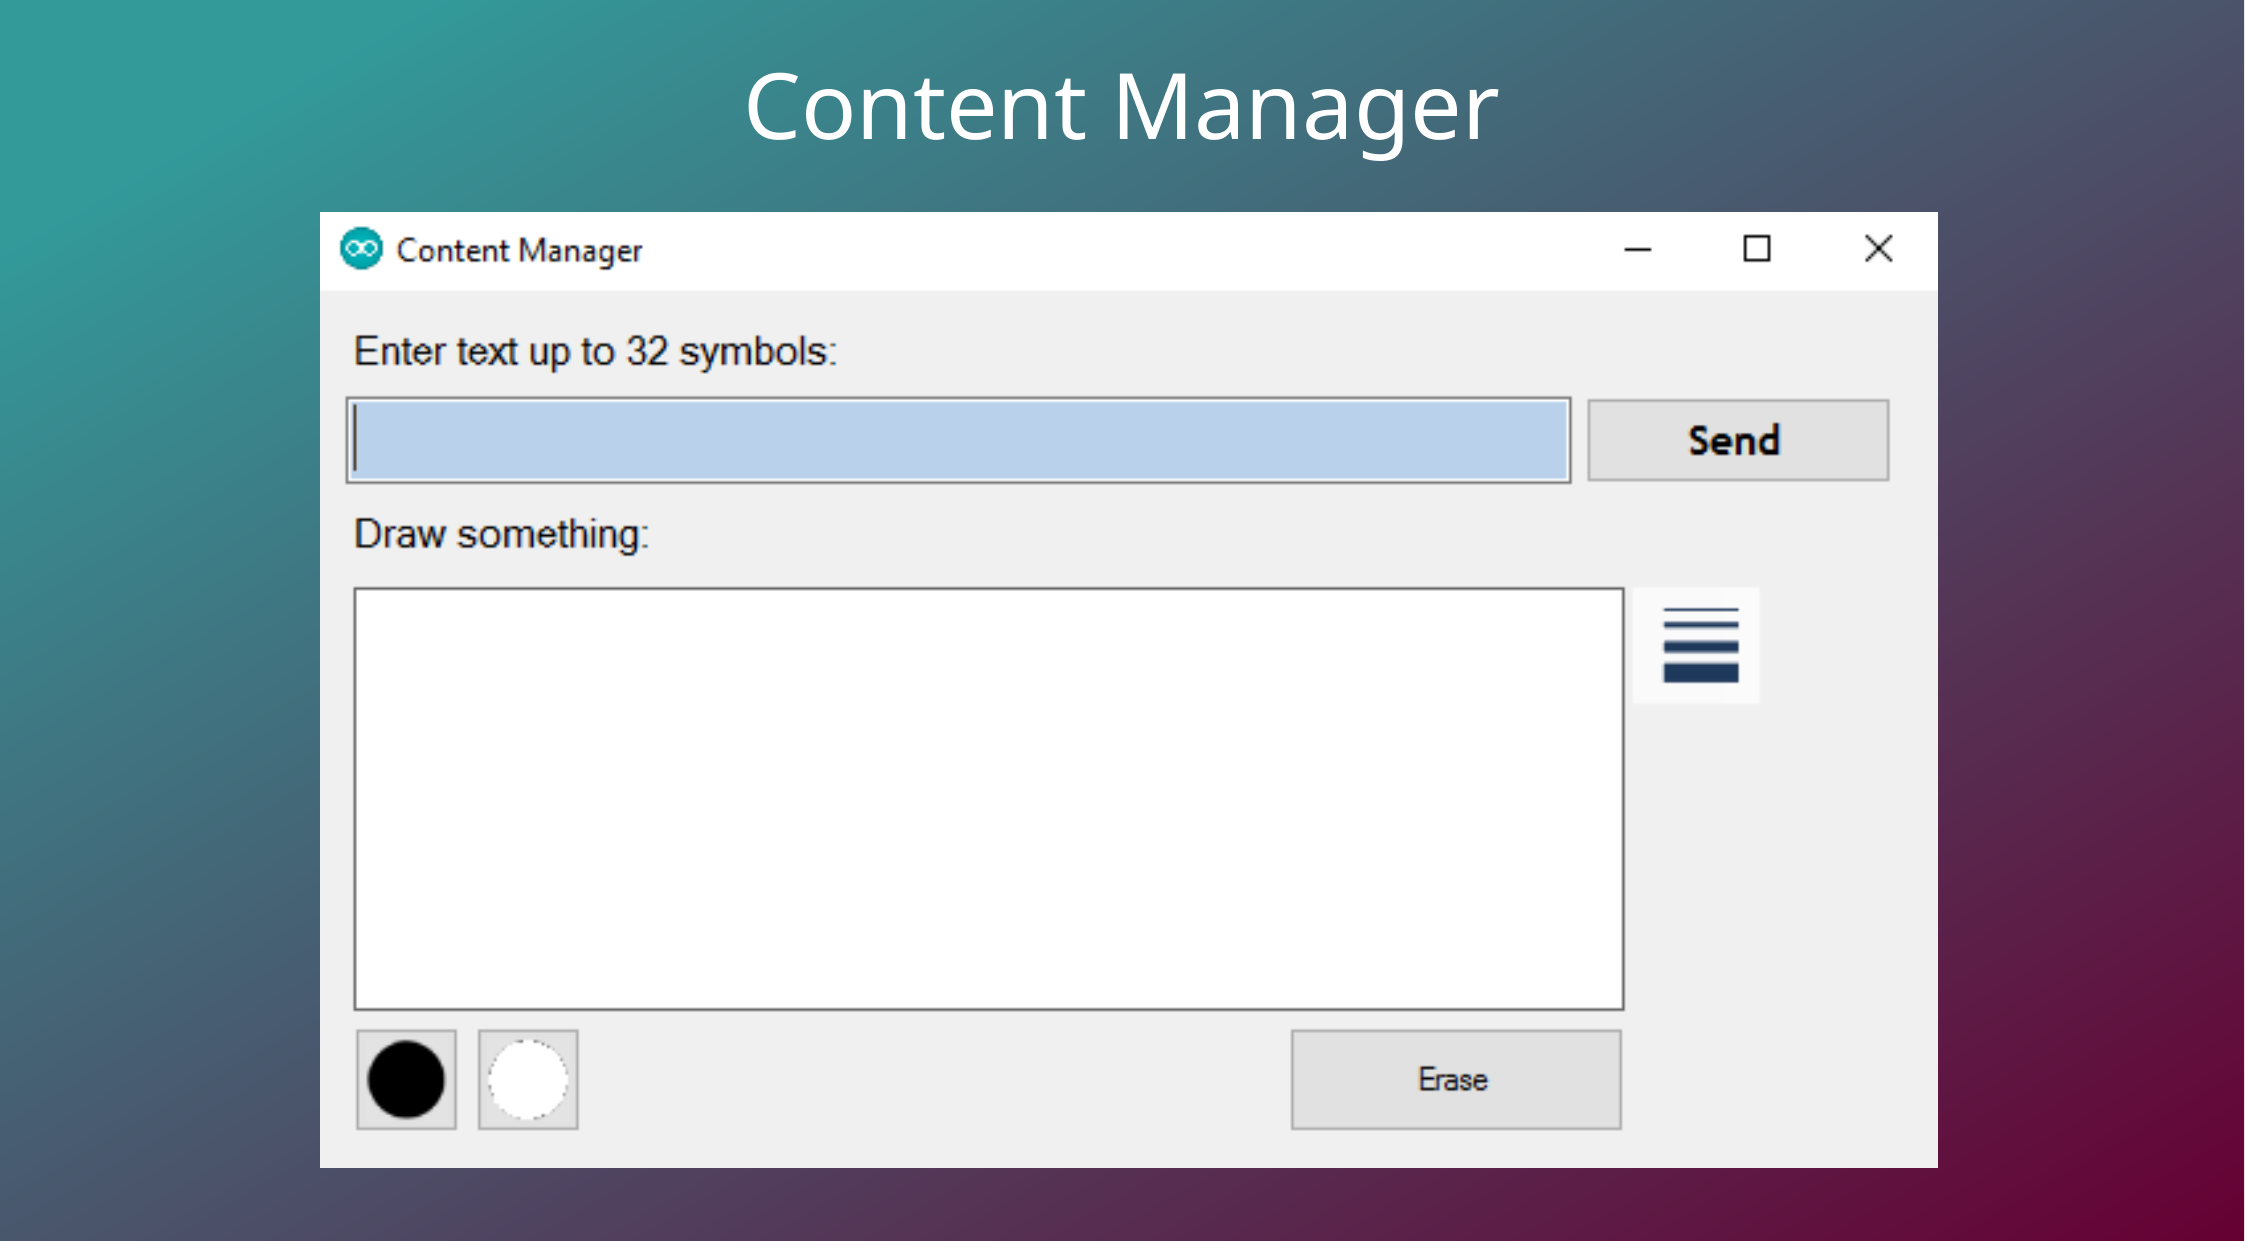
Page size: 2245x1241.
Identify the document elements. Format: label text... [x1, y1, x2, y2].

picture [320, 212, 1938, 1168]
text_box Content Manager [725, 49, 1519, 160]
